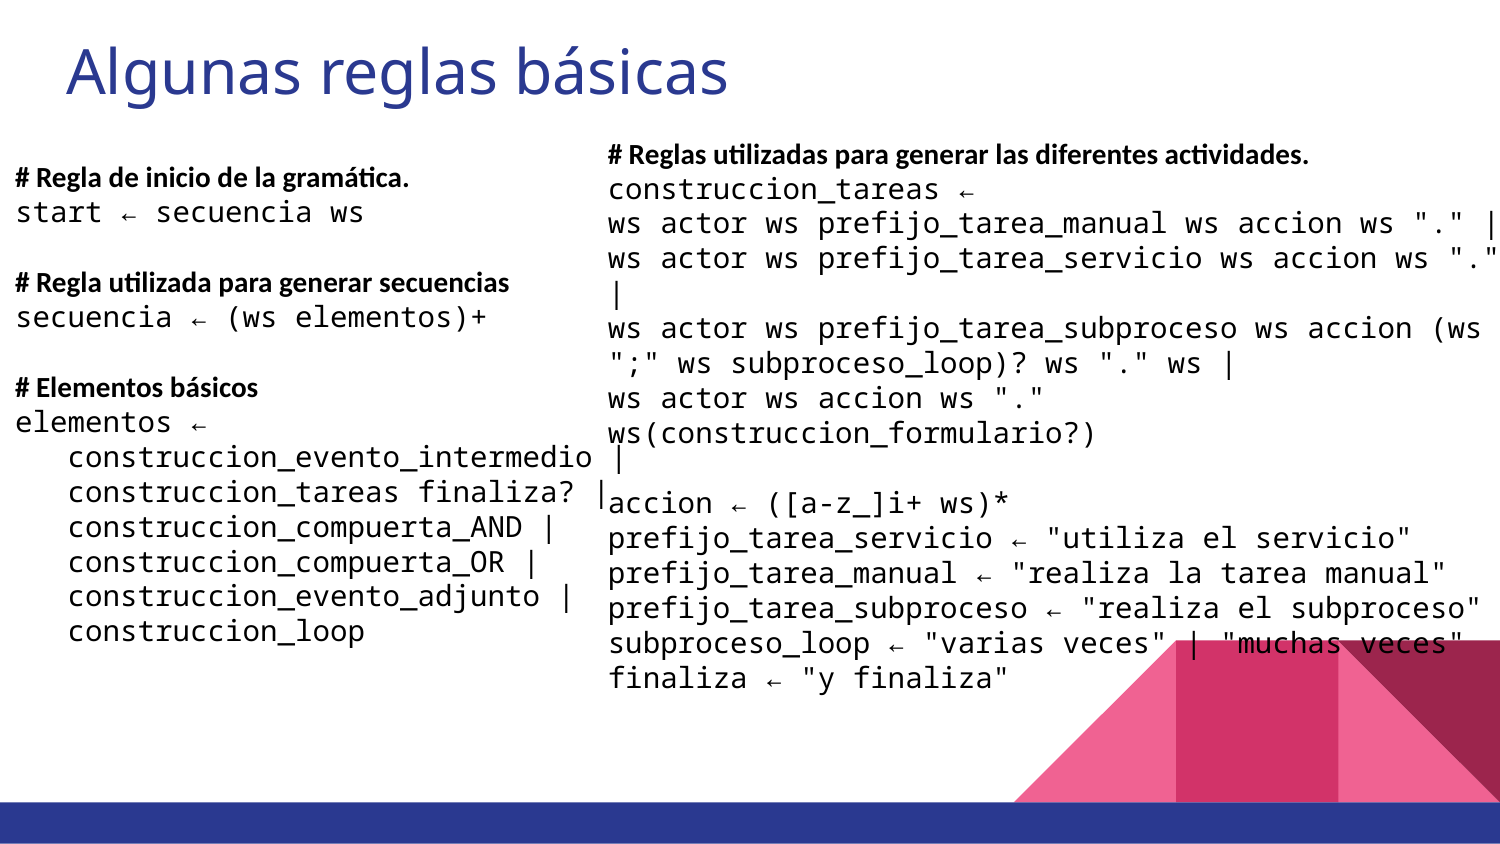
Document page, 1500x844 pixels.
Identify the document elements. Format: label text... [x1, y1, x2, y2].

title Algunas reglas básicas [51, 17, 1449, 117]
text_box # Reglas utilizadas para generar las diferentes actividades. construccion_tareas ← ws actor ws prefijo_tarea_manual ws accion ws "." | ws actor ws prefijo_tarea_servicio ws accion ws "." | ws actor ws prefijo_tarea_subproceso ws accion (ws ";" ws subproceso_loop)? ws "." ws | ws actor ws accion ws "." ws(construccion_formulario?) accion ← ([a-z_]i+ ws)* prefijo_tarea_servicio ← "utiliza el servicio" prefijo_tarea_manual ← "realiza la tarea manual" prefijo_tarea_subproceso ← "realiza el subproceso" subproceso_loop ← "varias veces" | "muchas veces" finaliza ← "y finaliza" [592, 131, 1500, 698]
text_box # Regla de inicio de la gramática. start ← secuencia ws # Regla utilizada para generar secuencias secuencia ← (ws elementos)+ # Elementos básicos elementos ← construccion_evento_intermedio | construccion_tareas finaliza? | construccion_compuerta_AND | construccion_compuerta_OR | construccion_evento_adjunto | construccion_loop [0, 156, 592, 649]
